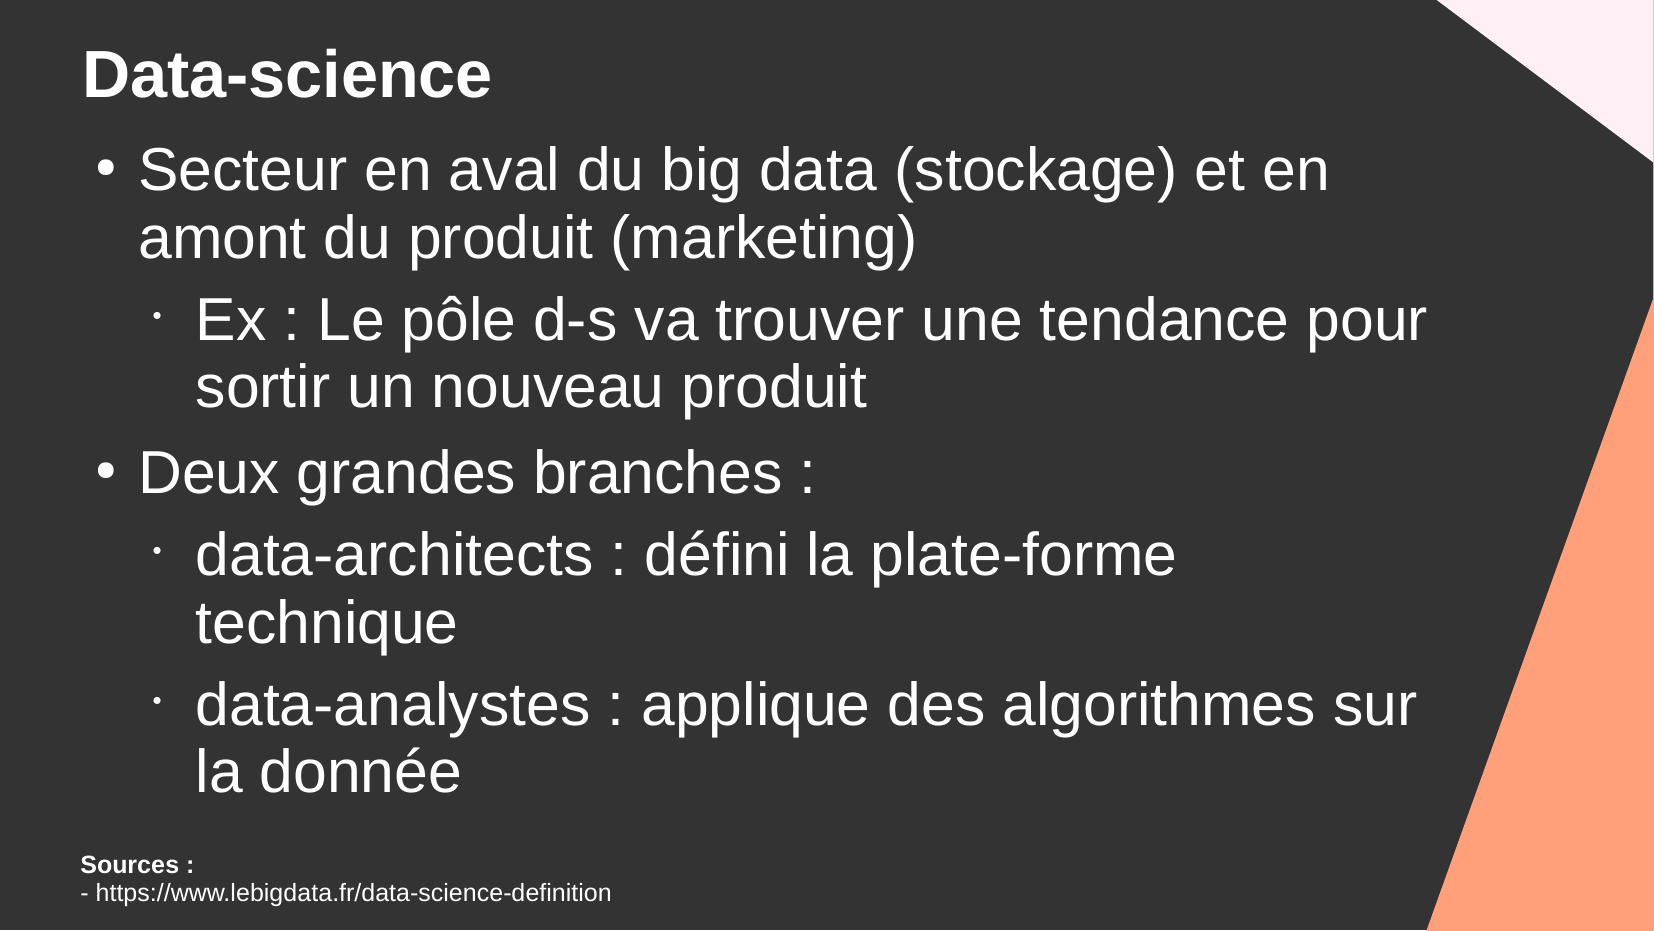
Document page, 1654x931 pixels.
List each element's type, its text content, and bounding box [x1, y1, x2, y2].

text_box Sources : - https://www.lebigdata.fr/data-science-definition [65, 843, 1482, 915]
list Secteur en aval du big data (stockage) et en amont du produit (marketing) Ex : Le pôle d-s va trouver une tendance pour sortir un nouveau produit Deux grandes branches : data-architects : défini la plate-forme technique data-analystes : applique des algorithmes sur la donnée [80, 135, 1453, 815]
text_box [1436, 0, 1654, 163]
text_box [1426, 296, 1654, 931]
title Data-science [82, 37, 1571, 115]
